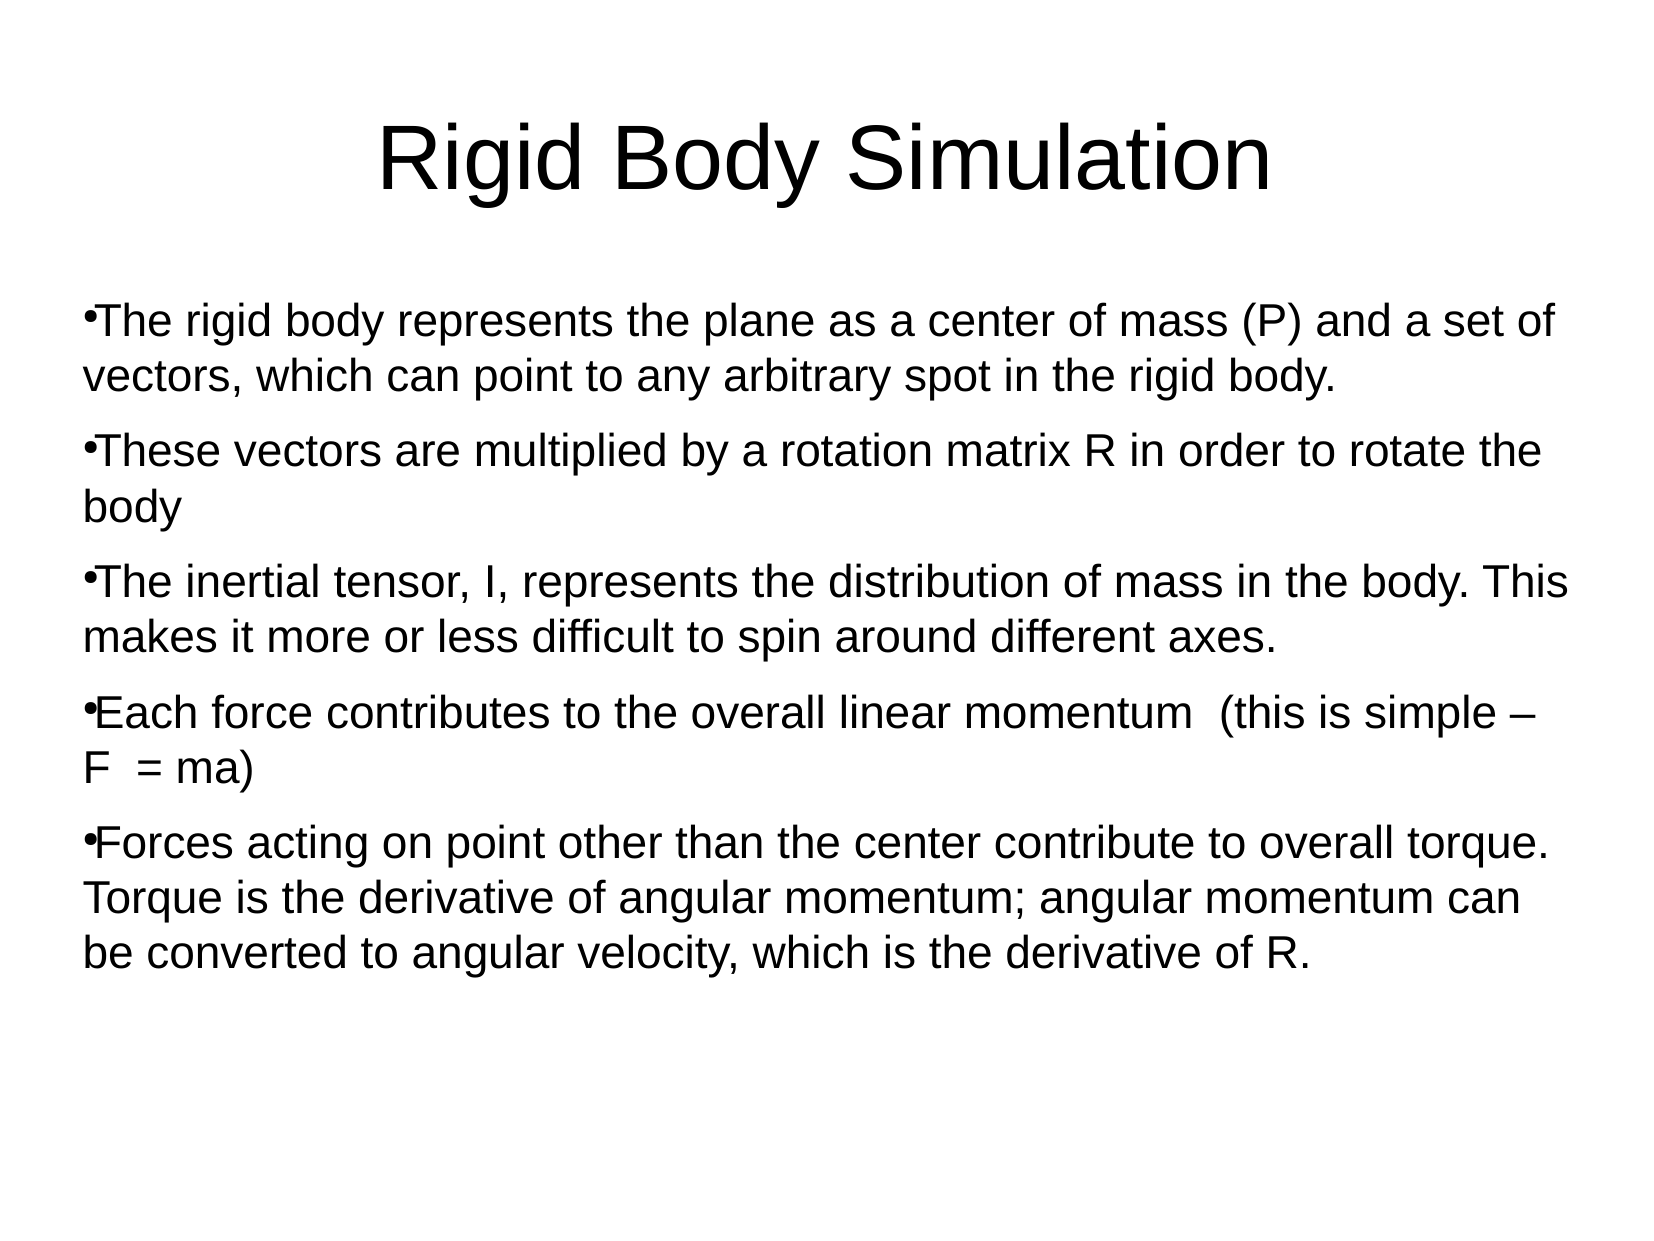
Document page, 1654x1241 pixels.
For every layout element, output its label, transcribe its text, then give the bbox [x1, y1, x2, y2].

title Rigid Body Simulation [82, 49, 1571, 257]
list The rigid body represents the plane as a center of mass (P) and a set of vectors, which can point to any arbitrary spot in the rigid body. These vectors are multiplied by a rotation matrix R in order to rotate the body The inertial tensor, I, represents the distribution of mass in the body. This makes it more or less difficult to spin around different axes. Each force contributes to the overall linear momentum (this is simple – F = ma) Forces acting on point other than the center contribute to overall torque. Torque is the derivative of angular momentum; angular momentum can be converted to angular velocity, which is the derivative of R. [82, 290, 1571, 1010]
